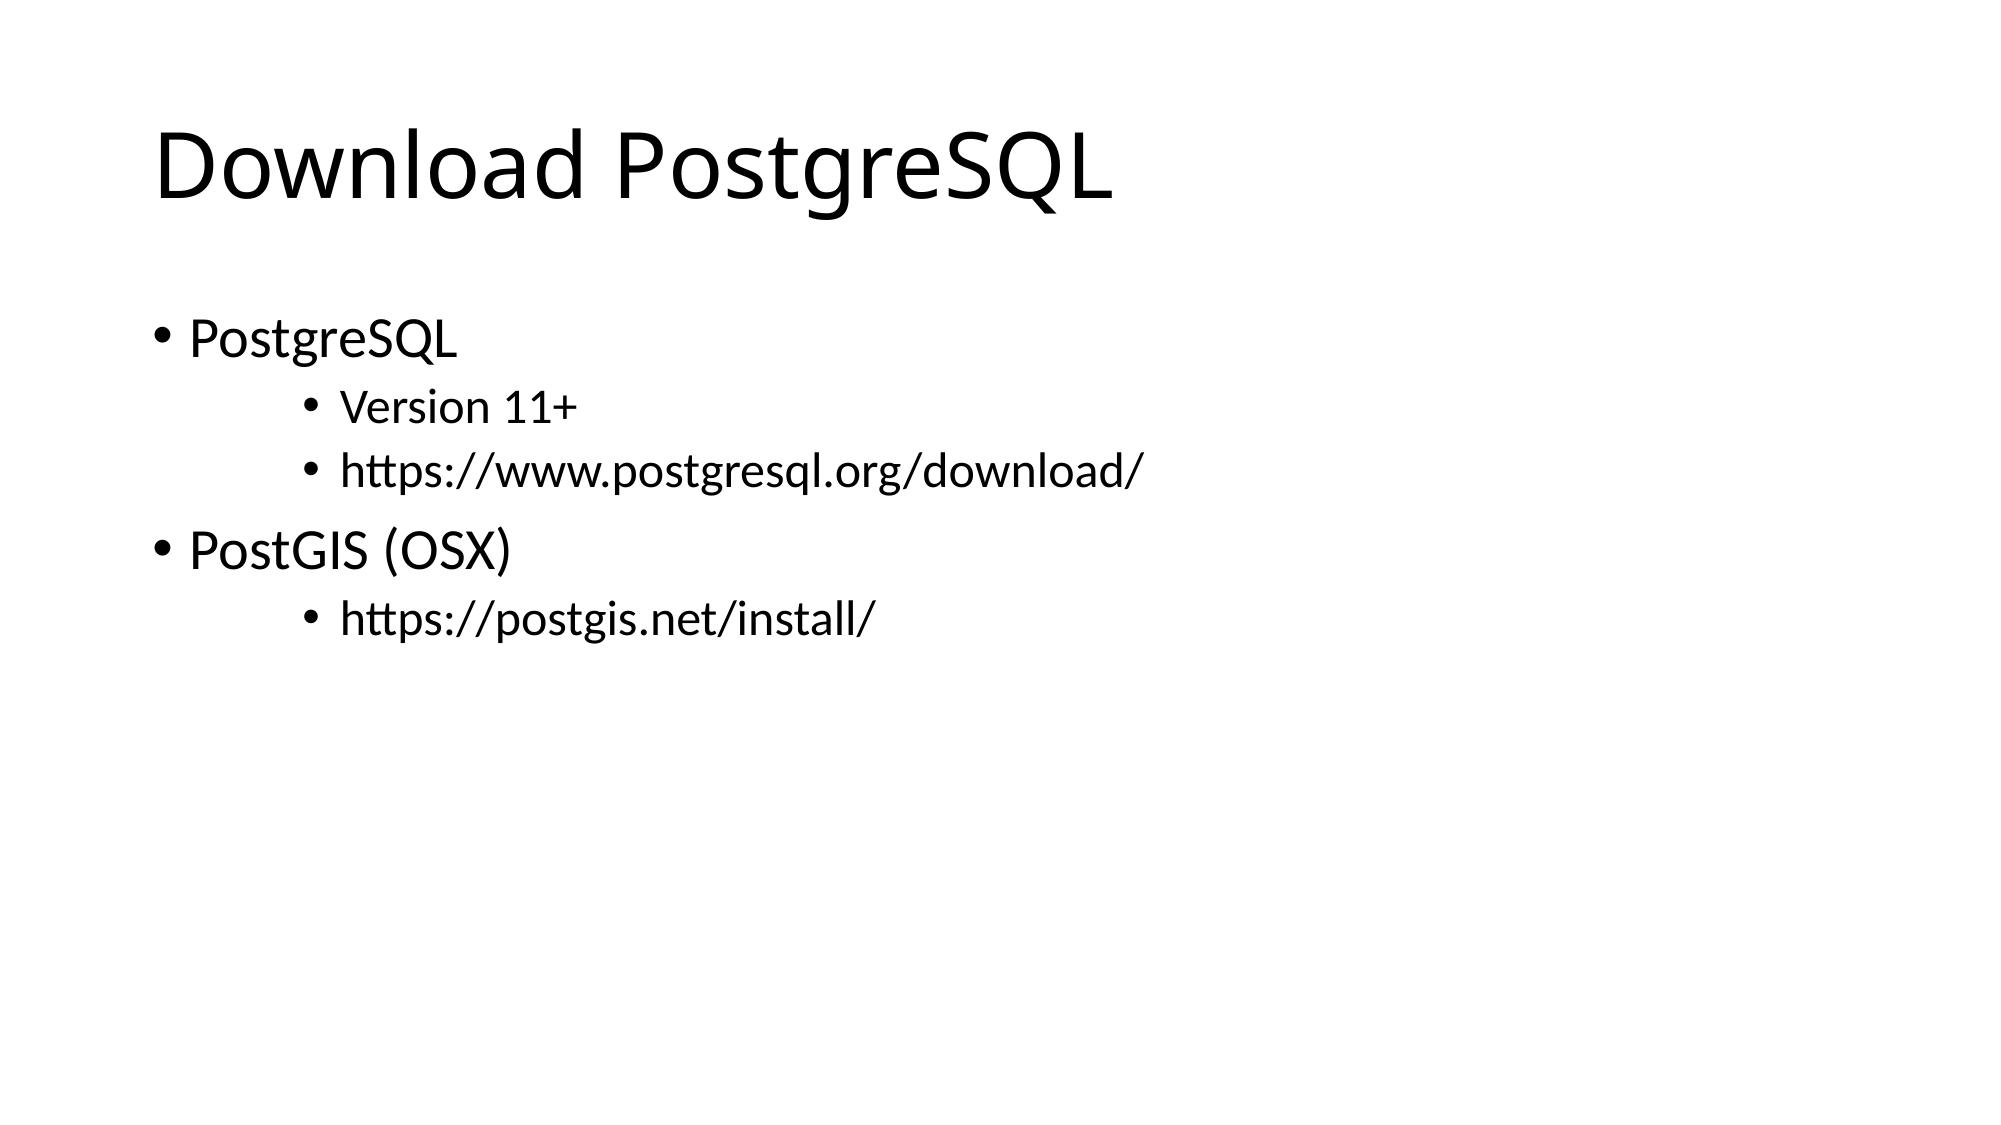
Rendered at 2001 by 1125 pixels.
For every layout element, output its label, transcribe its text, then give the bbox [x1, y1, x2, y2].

title Download PostgreSQL [137, 59, 1863, 278]
list PostgreSQL Version 11+ https://www.postgresql.org/download/ PostGIS (OSX) https://postgis.net/install/ [137, 299, 1863, 1014]
